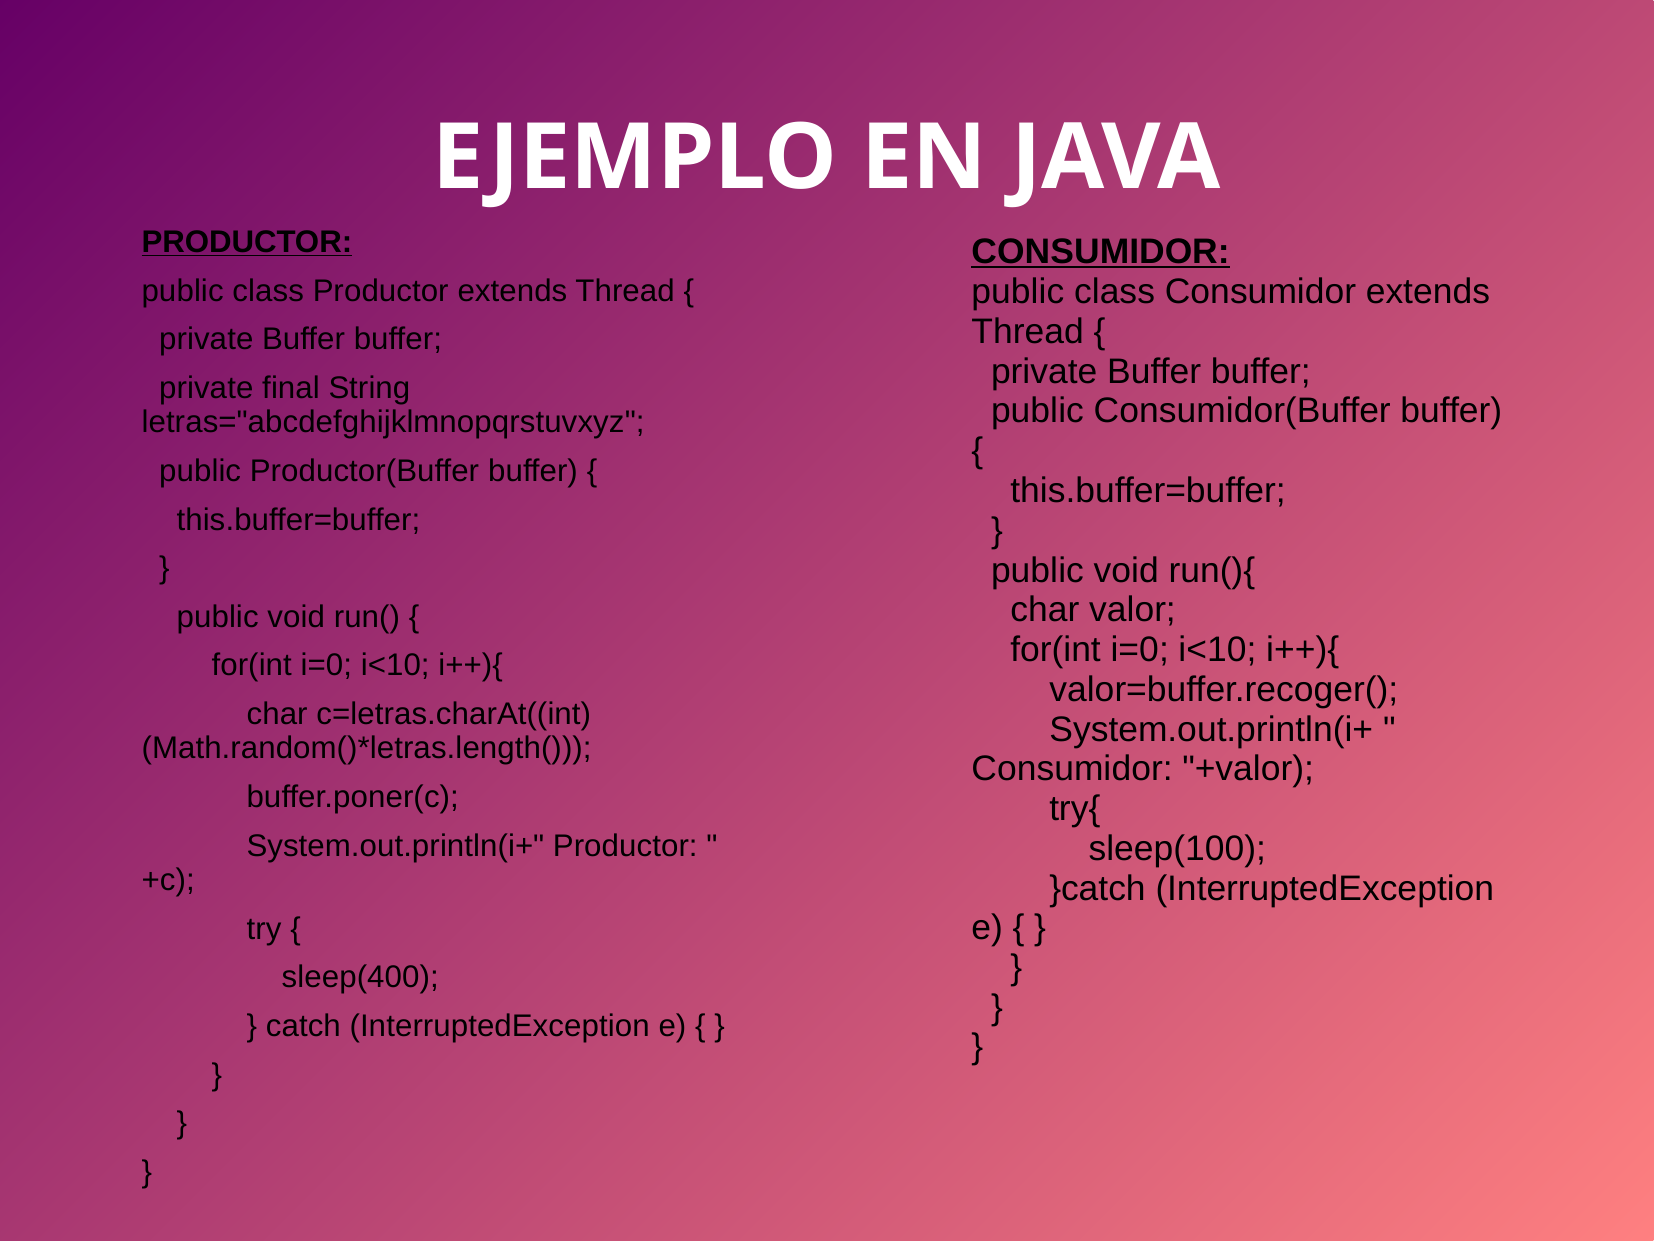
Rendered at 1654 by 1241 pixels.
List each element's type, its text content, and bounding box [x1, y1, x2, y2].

list PRODUCTOR: public class Productor extends Thread { private Buffer buffer; private final String letras="abcdefghijklmnopqrstuvxyz"; public Productor(Buffer buffer) { this.buffer=buffer; } public void run() { for(int i=0; i<10; i++){ char c=letras.charAt((int)(Math.random()*letras.length())); buffer.poner(c); System.out.println(i+" Productor: " +c); try { sleep(400); } catch (InterruptedException e) { } } } } [141, 224, 756, 1210]
text_box CONSUMIDOR: public class Consumidor extends Thread { private Buffer buffer; public Consumidor(Buffer buffer) { this.buffer=buffer; } public void run(){ char valor; for(int i=0; i<10; i++){ valor=buffer.recoger(); System.out.println(i+ " Consumidor: "+valor); try{ sleep(100); }catch (InterruptedException e) { } } } } [956, 224, 1536, 1170]
title EJEMPLO EN JAVA [82, 49, 1571, 257]
